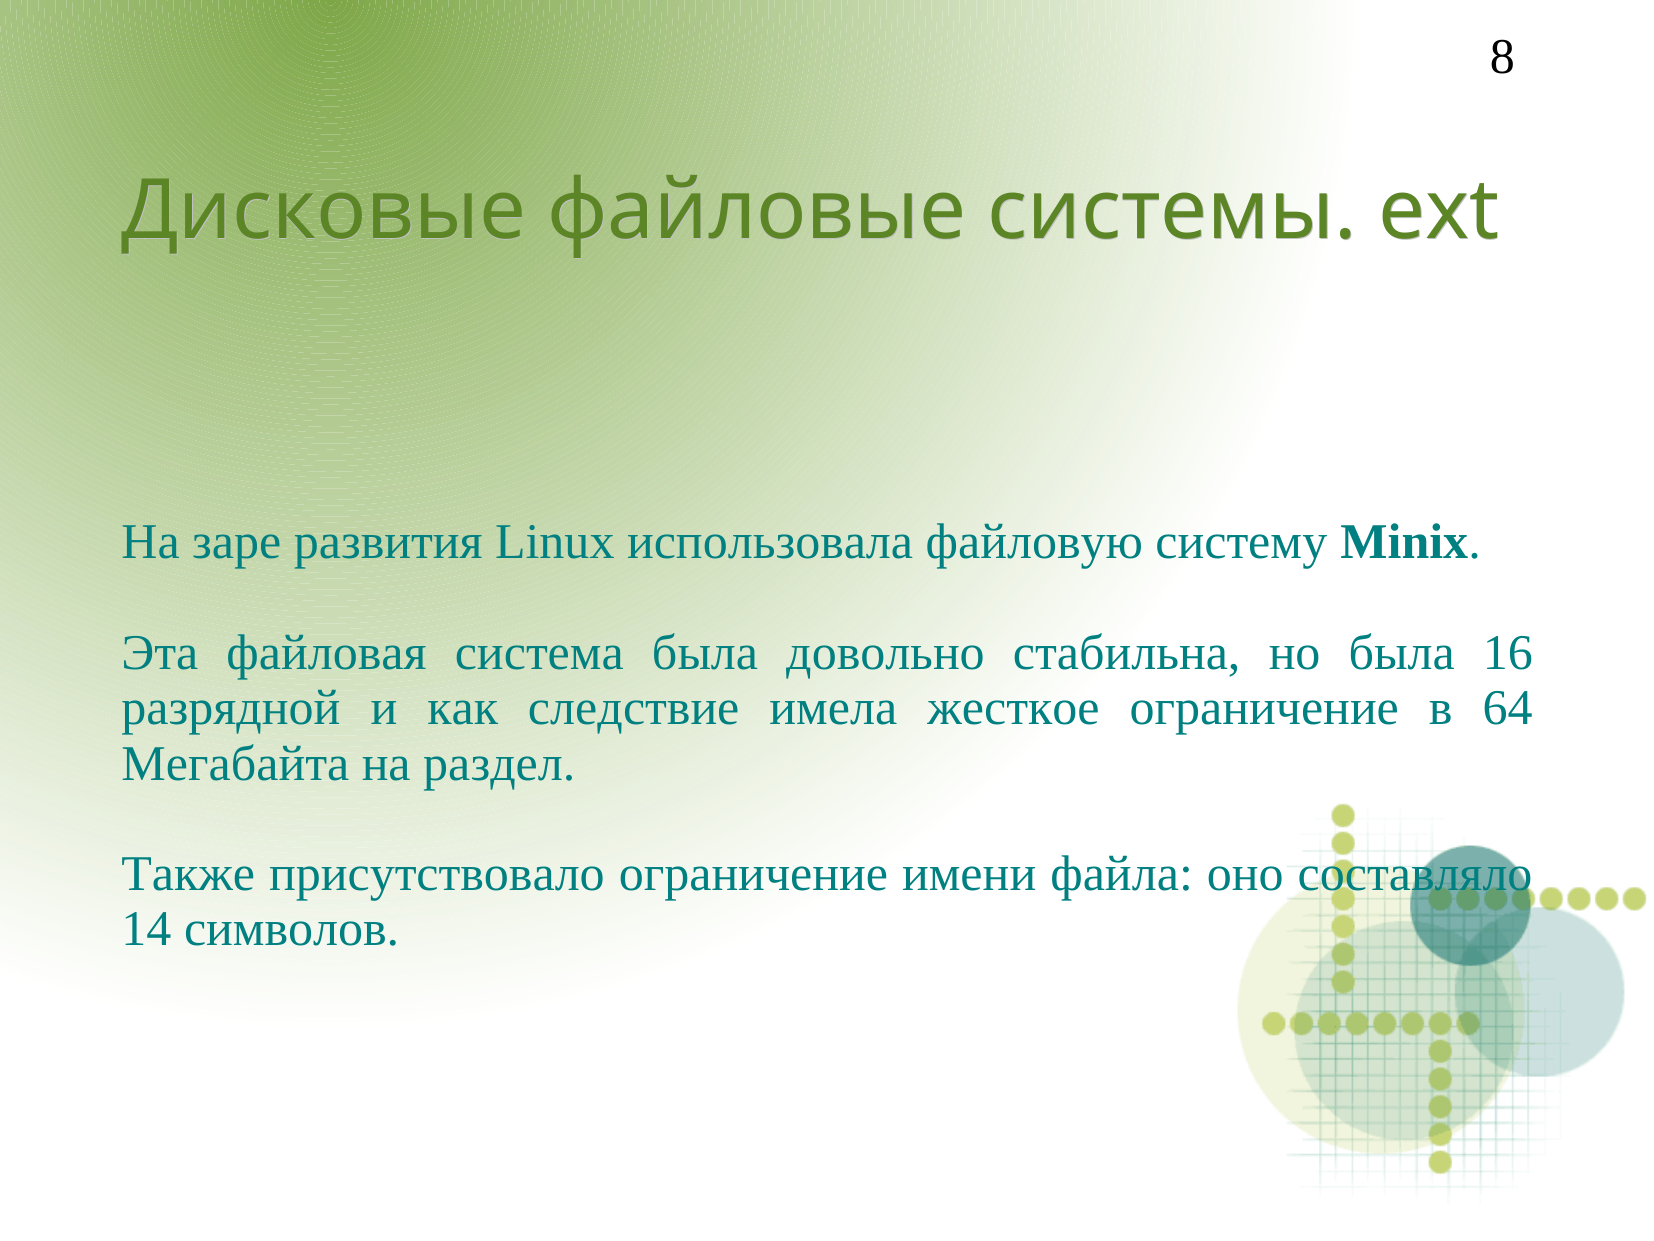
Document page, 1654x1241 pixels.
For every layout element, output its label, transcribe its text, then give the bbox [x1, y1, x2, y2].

title Дисковые файловые системы. ext [121, 102, 1534, 311]
picture [1224, 792, 1654, 1211]
subtitle На заре развития Linux использовала файловую систему Minix. Эта файловая система была довольно стабильна, но была 16 разрядной и как следствие имела жесткое ограничение в 64 Мегабайта на раздел. Также присутствовало ограничение имени файла: оно составляло 14 символов. [121, 344, 1534, 1127]
text_box <номер> [1500, 29, 1654, 89]
